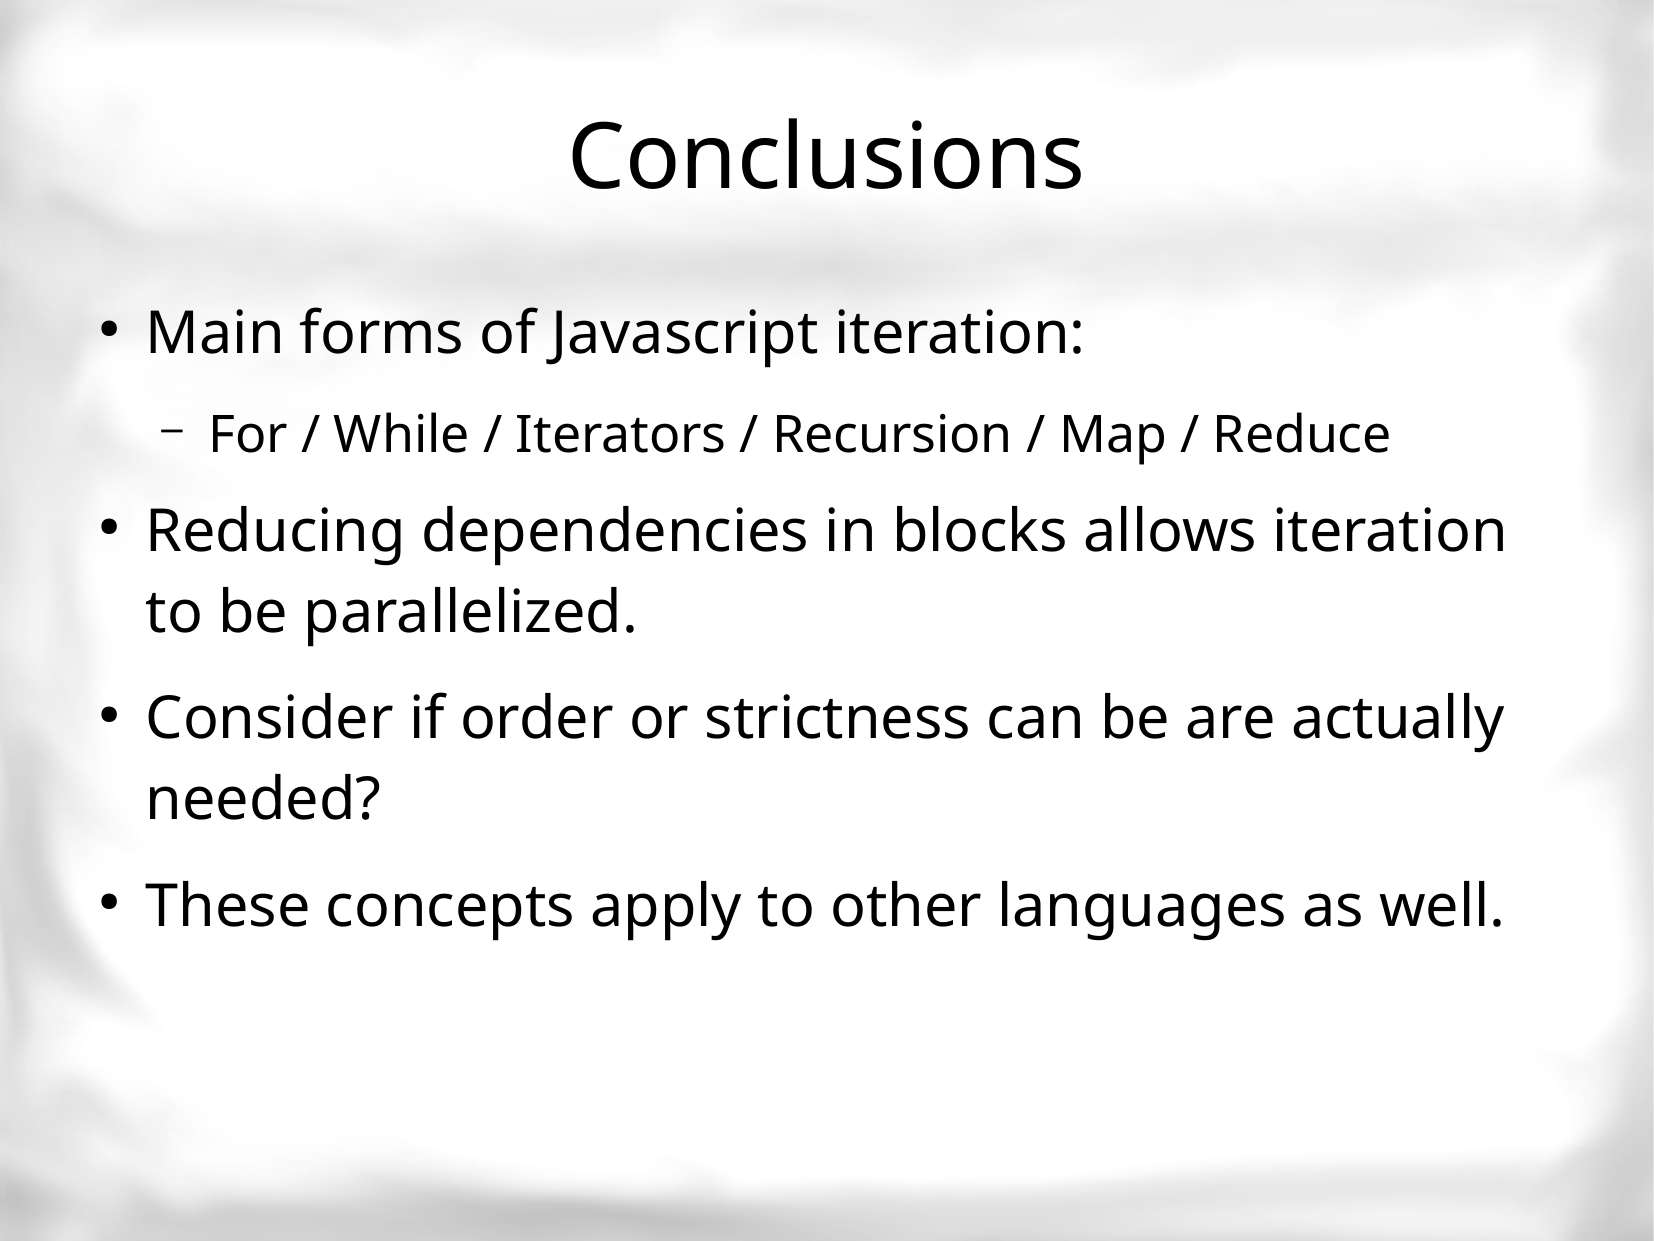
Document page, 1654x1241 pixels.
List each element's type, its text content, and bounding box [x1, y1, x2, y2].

list Main forms of Javascript iteration: For / While / Iterators / Recursion / Map / Reduce Reducing dependencies in blocks allows iteration to be parallelized. Consider if order or strictness can be are actually needed? These concepts apply to other languages as well. [82, 290, 1538, 1010]
title Conclusions [82, 49, 1571, 257]
picture [0, 0, 1654, 1241]
